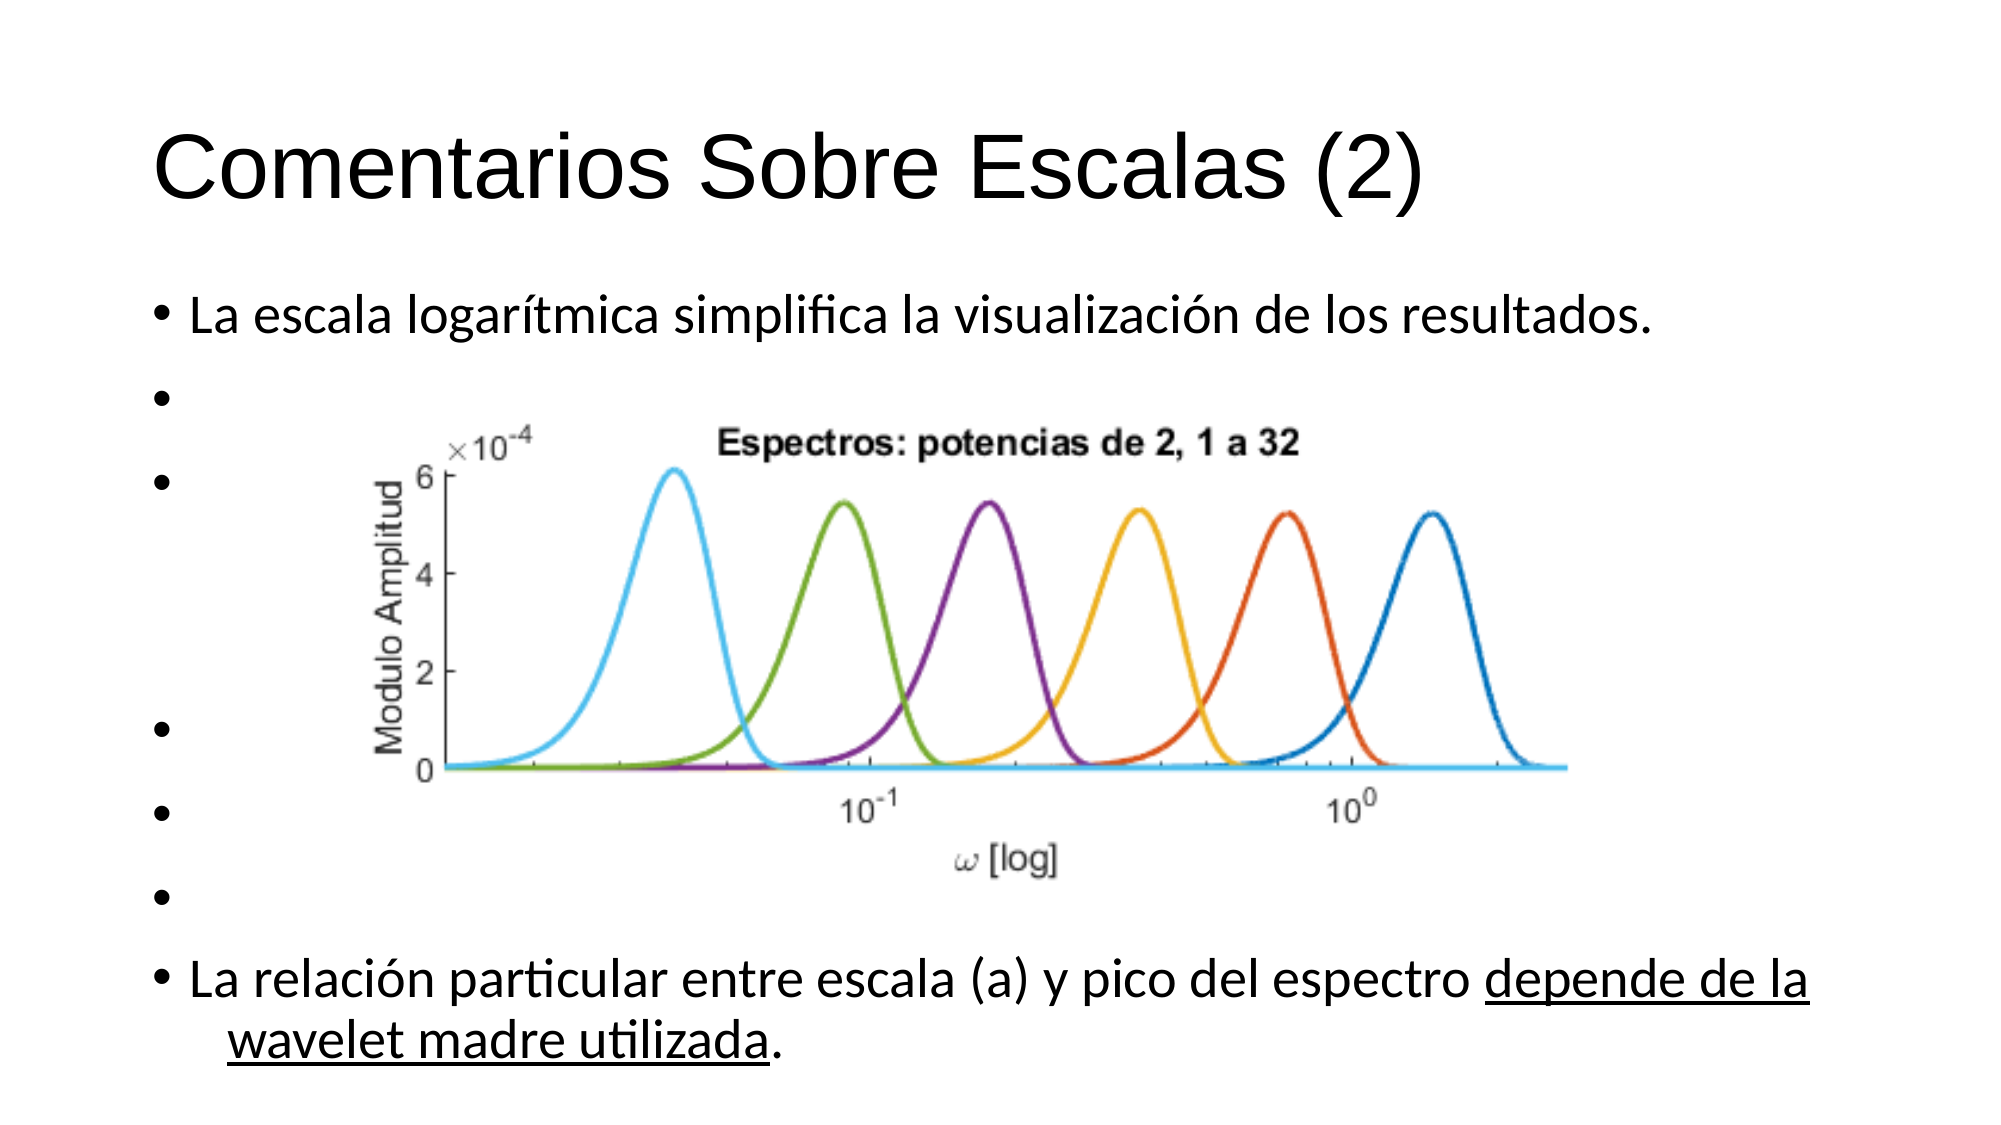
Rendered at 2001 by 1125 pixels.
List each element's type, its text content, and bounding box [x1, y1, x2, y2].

list La escala logarítmica simplifica la visualización de los resultados. La relación particular entre escala (a) y pico del espectro depende de la wavelet madre utilizada. [137, 277, 1863, 1125]
title Comentarios Sobre Escalas (2) [137, 59, 1863, 277]
picture [338, 419, 1609, 895]
